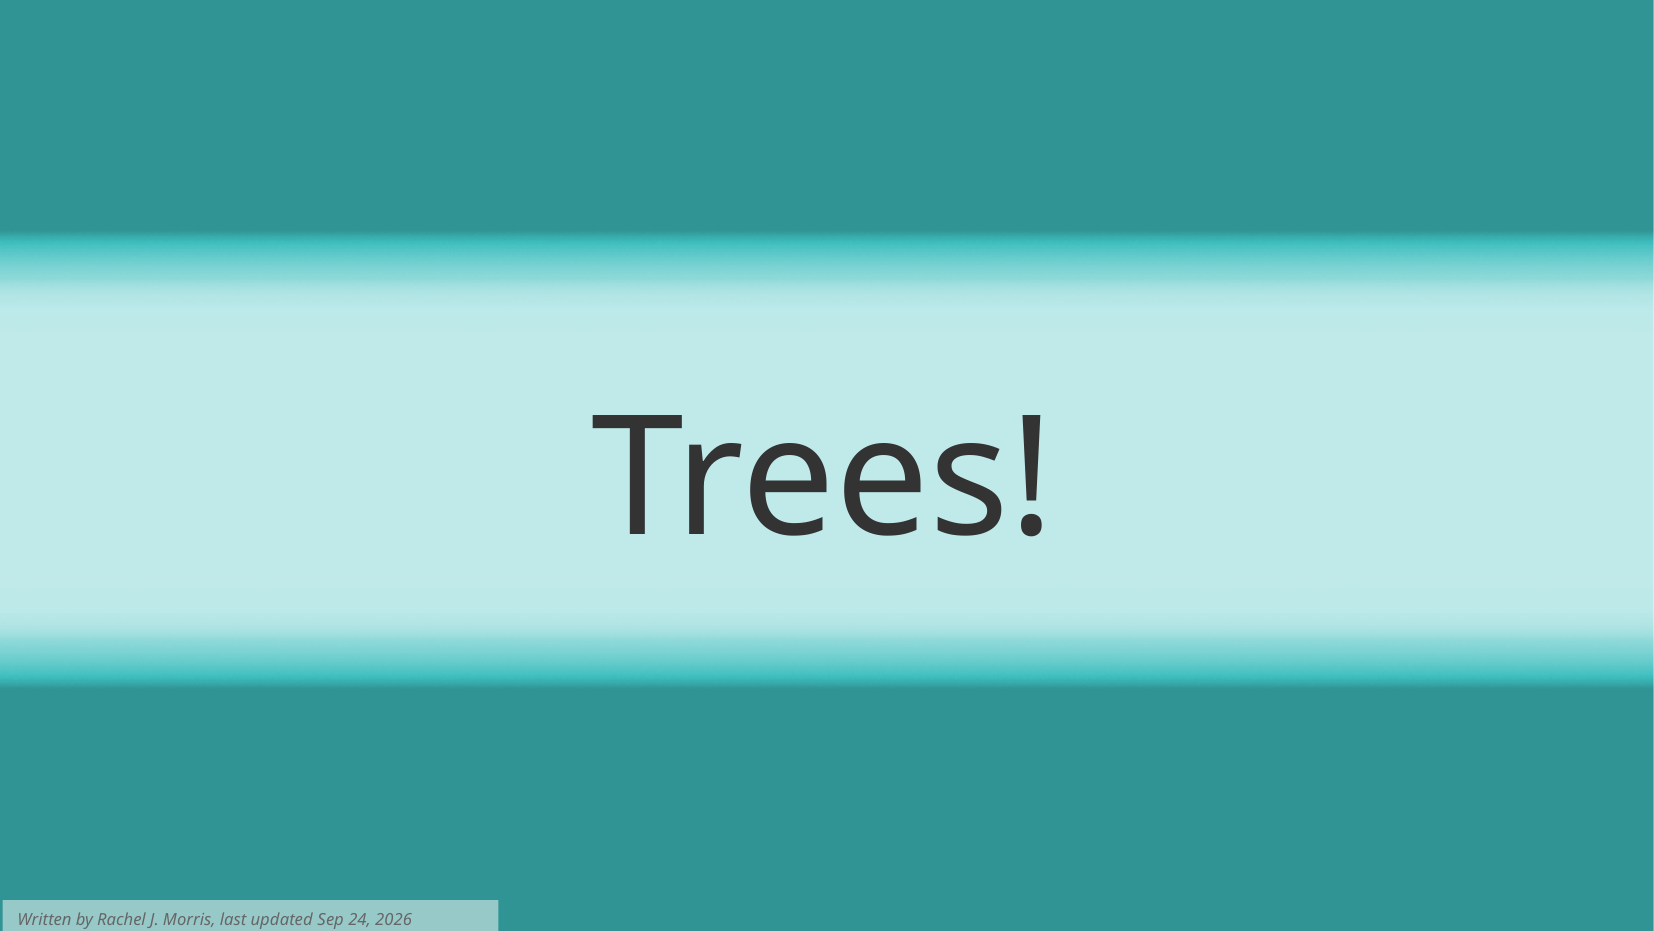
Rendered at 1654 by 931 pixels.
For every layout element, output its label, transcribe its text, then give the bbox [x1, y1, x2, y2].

text_box Written by Rachel J. Morris, last updated Apr 2, 2018 [2, 900, 499, 931]
title Trees! [64, 60, 1582, 879]
picture [0, 0, 1654, 931]
